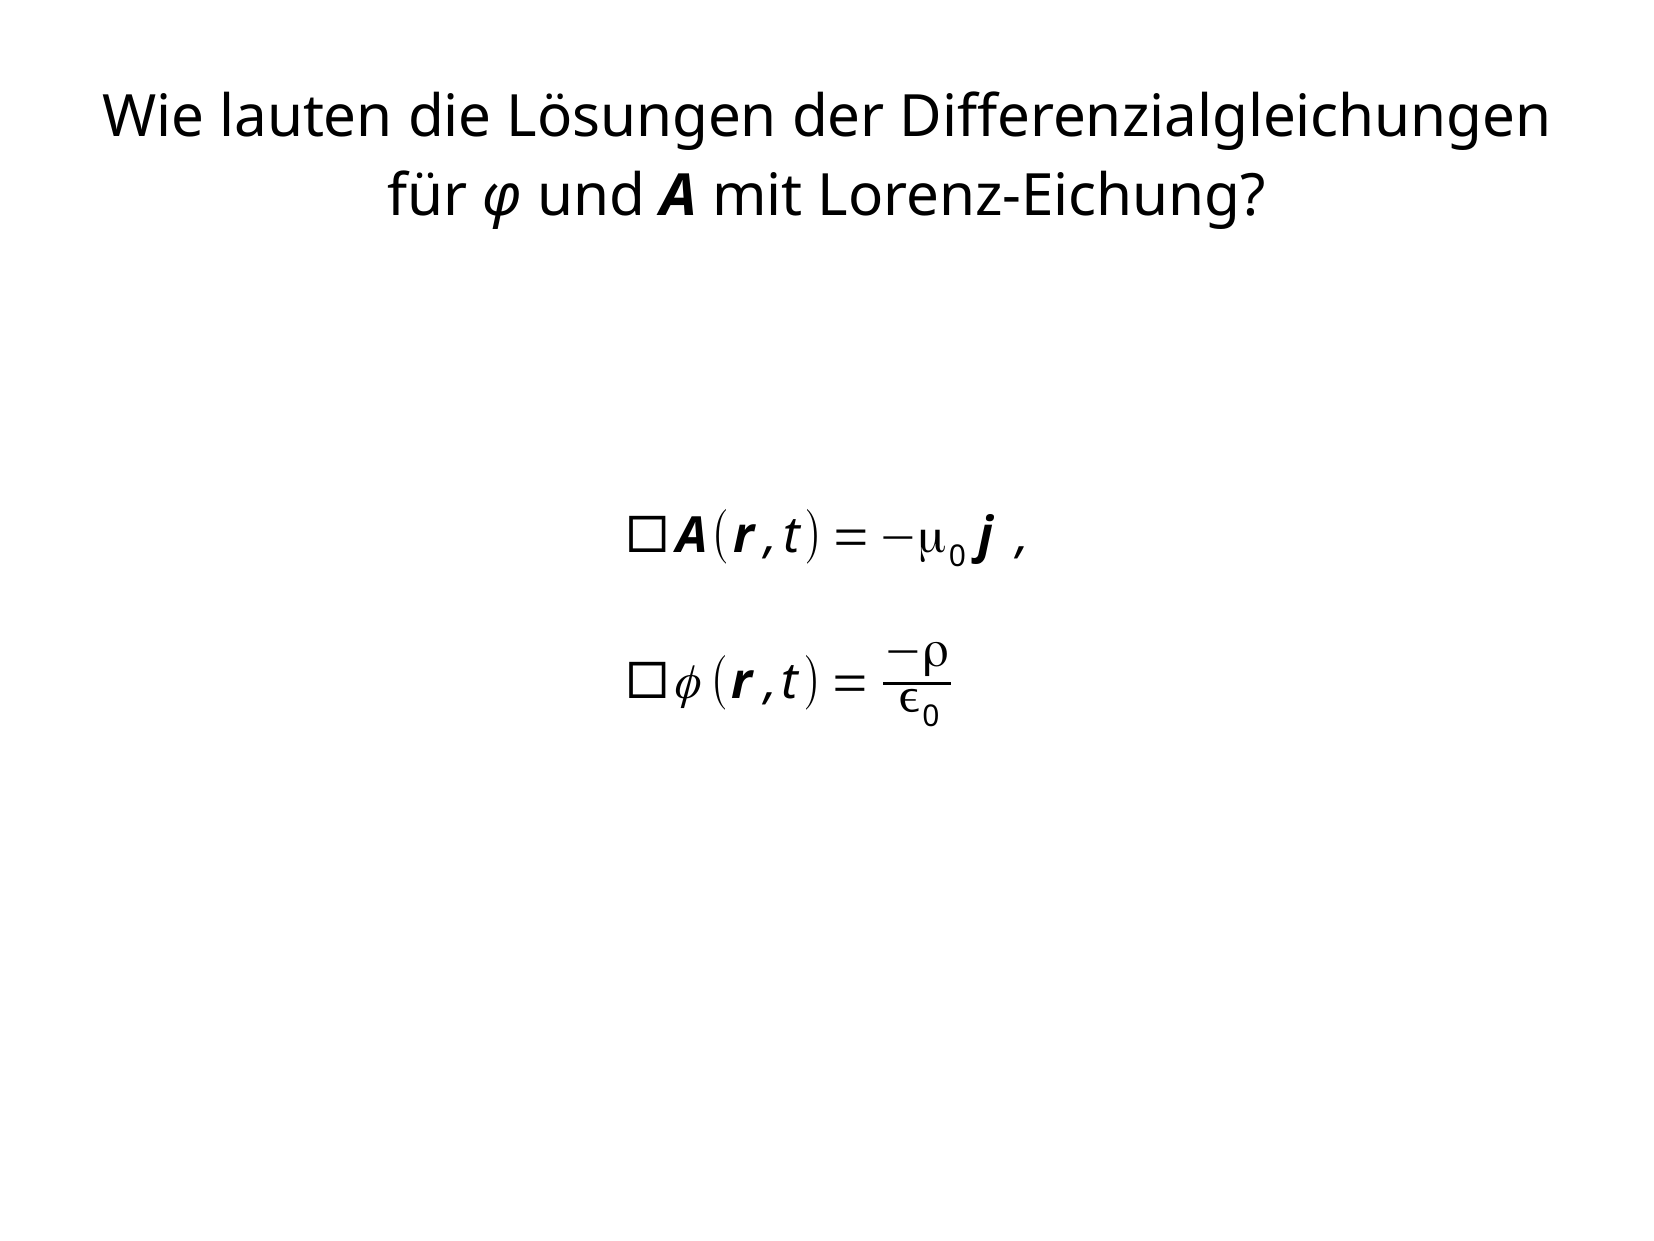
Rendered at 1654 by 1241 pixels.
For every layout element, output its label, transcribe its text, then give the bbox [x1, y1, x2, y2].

title Wie lauten die Lösungen der Differenzialgleichungen für φ und A mit Lorenz-Eichung? [82, 49, 1571, 257]
chart [619, 505, 1035, 735]
